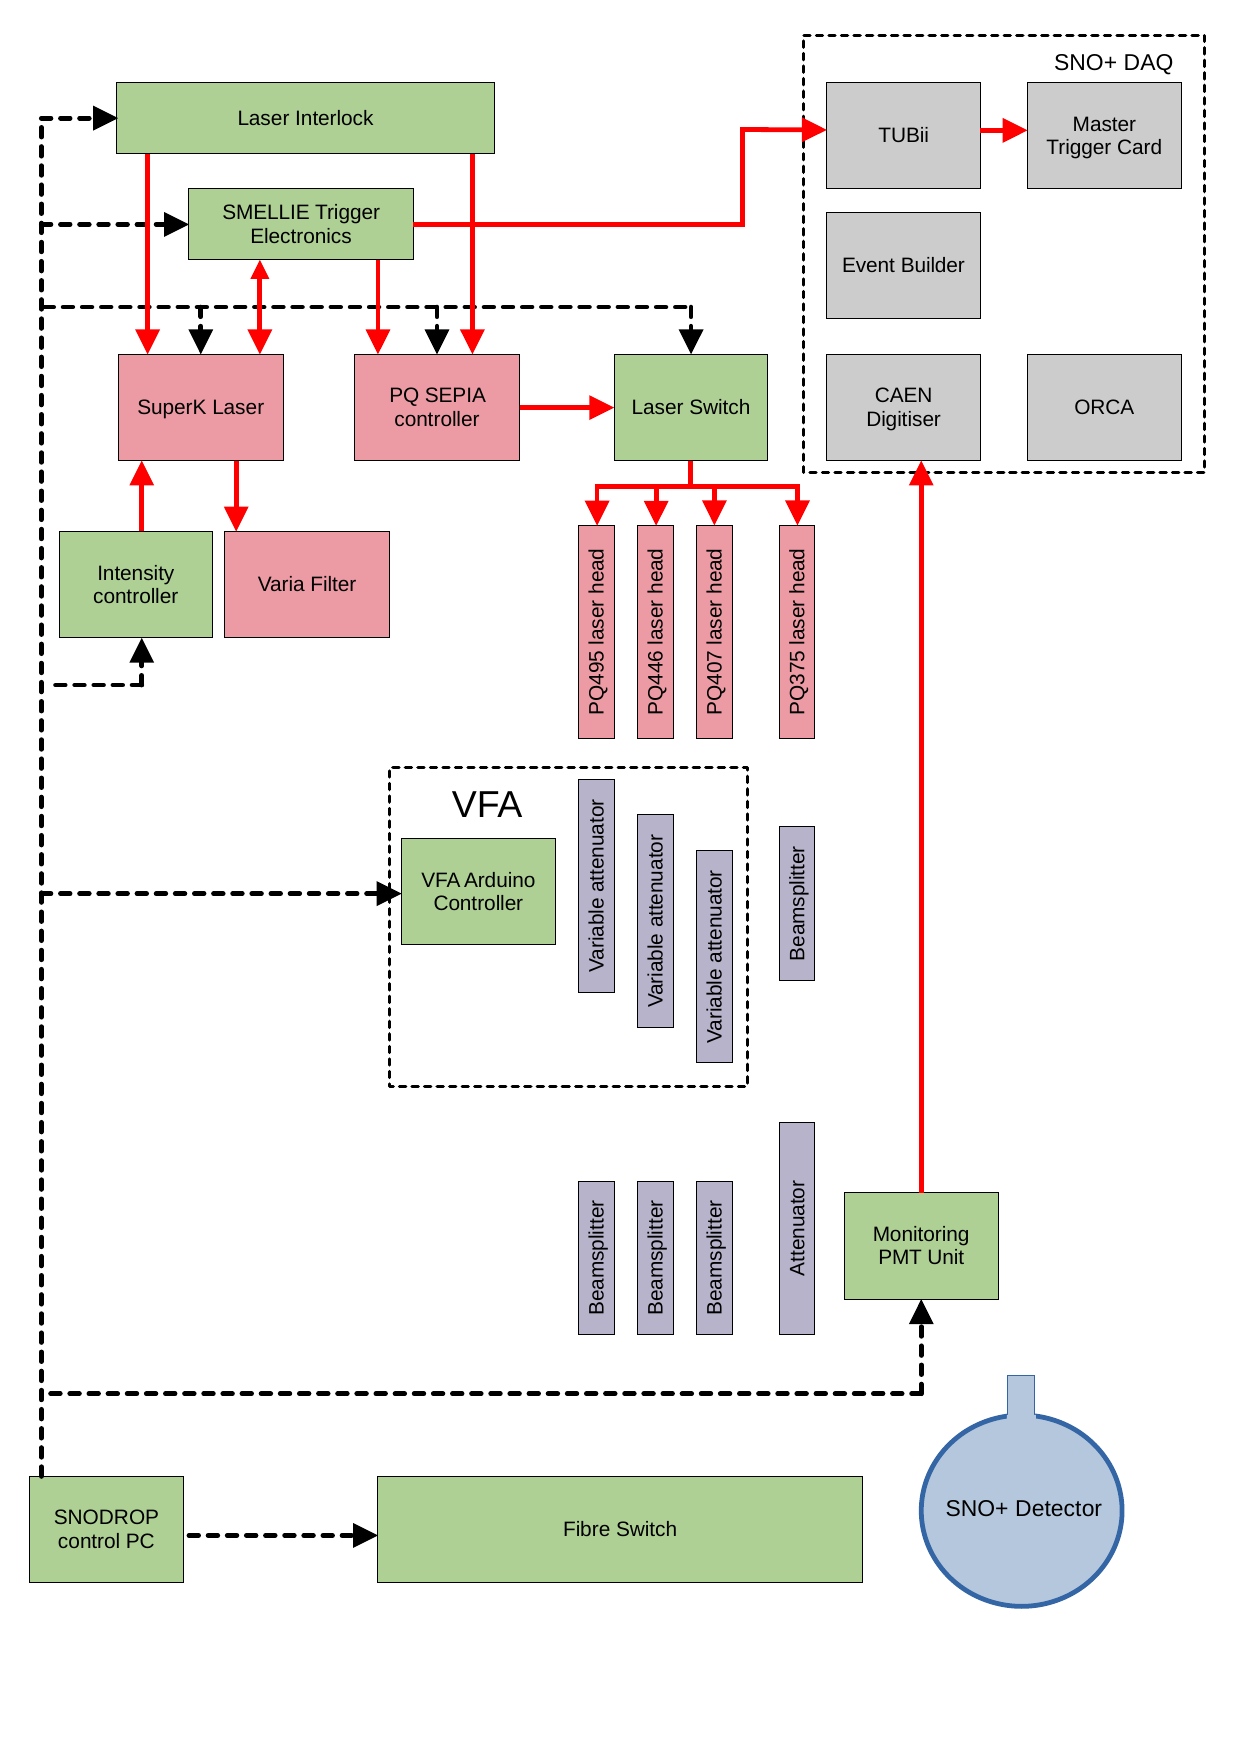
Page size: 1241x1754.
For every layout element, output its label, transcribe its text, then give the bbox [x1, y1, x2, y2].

text_box Variable attenuator [696, 850, 733, 1063]
text_box Varia Filter [224, 531, 390, 638]
text_box Event Builder [826, 212, 981, 319]
text_box VFA Arduino Controller [401, 838, 556, 945]
text_box Beamsplitter [779, 826, 815, 981]
text_box Beamsplitter [578, 1181, 615, 1335]
text_box Variable attenuator [578, 779, 615, 993]
text_box SuperK Laser [118, 354, 284, 461]
text_box PQ446 laser head [637, 525, 674, 739]
text_box TUBii [826, 82, 981, 189]
text_box SNO+ Detector [930, 1488, 1123, 1555]
text_box PQ495 laser head [578, 525, 615, 739]
text_box Master Trigger Card [1027, 82, 1182, 189]
text_box Laser Interlock [116, 82, 495, 154]
text_box Monitoring PMT Unit [844, 1192, 999, 1300]
text_box SNODROP control PC [29, 1476, 184, 1583]
text_box VFA [437, 775, 538, 833]
text_box Beamsplitter [696, 1181, 733, 1335]
text_box PQ407 laser head [696, 525, 733, 739]
text_box [921, 1375, 1120, 1550]
text_box CAEN Digitiser [826, 354, 981, 461]
text_box Fibre Switch [377, 1476, 863, 1583]
text_box PQ SEPIA controller [354, 354, 520, 461]
text_box Variable attenuator [637, 814, 674, 1028]
text_box Laser Switch [614, 354, 768, 461]
text_box Intensity controller [59, 531, 213, 638]
text_box SNO+ DAQ [1039, 42, 1189, 83]
text_box ORCA [1027, 354, 1182, 461]
text_box PQ375 laser head [779, 525, 815, 739]
text_box Attenuator [779, 1122, 815, 1335]
text_box [932, 1555, 1111, 1607]
text_box Beamsplitter [637, 1181, 674, 1335]
text_box SMELLIE Trigger Electronics [188, 188, 414, 260]
